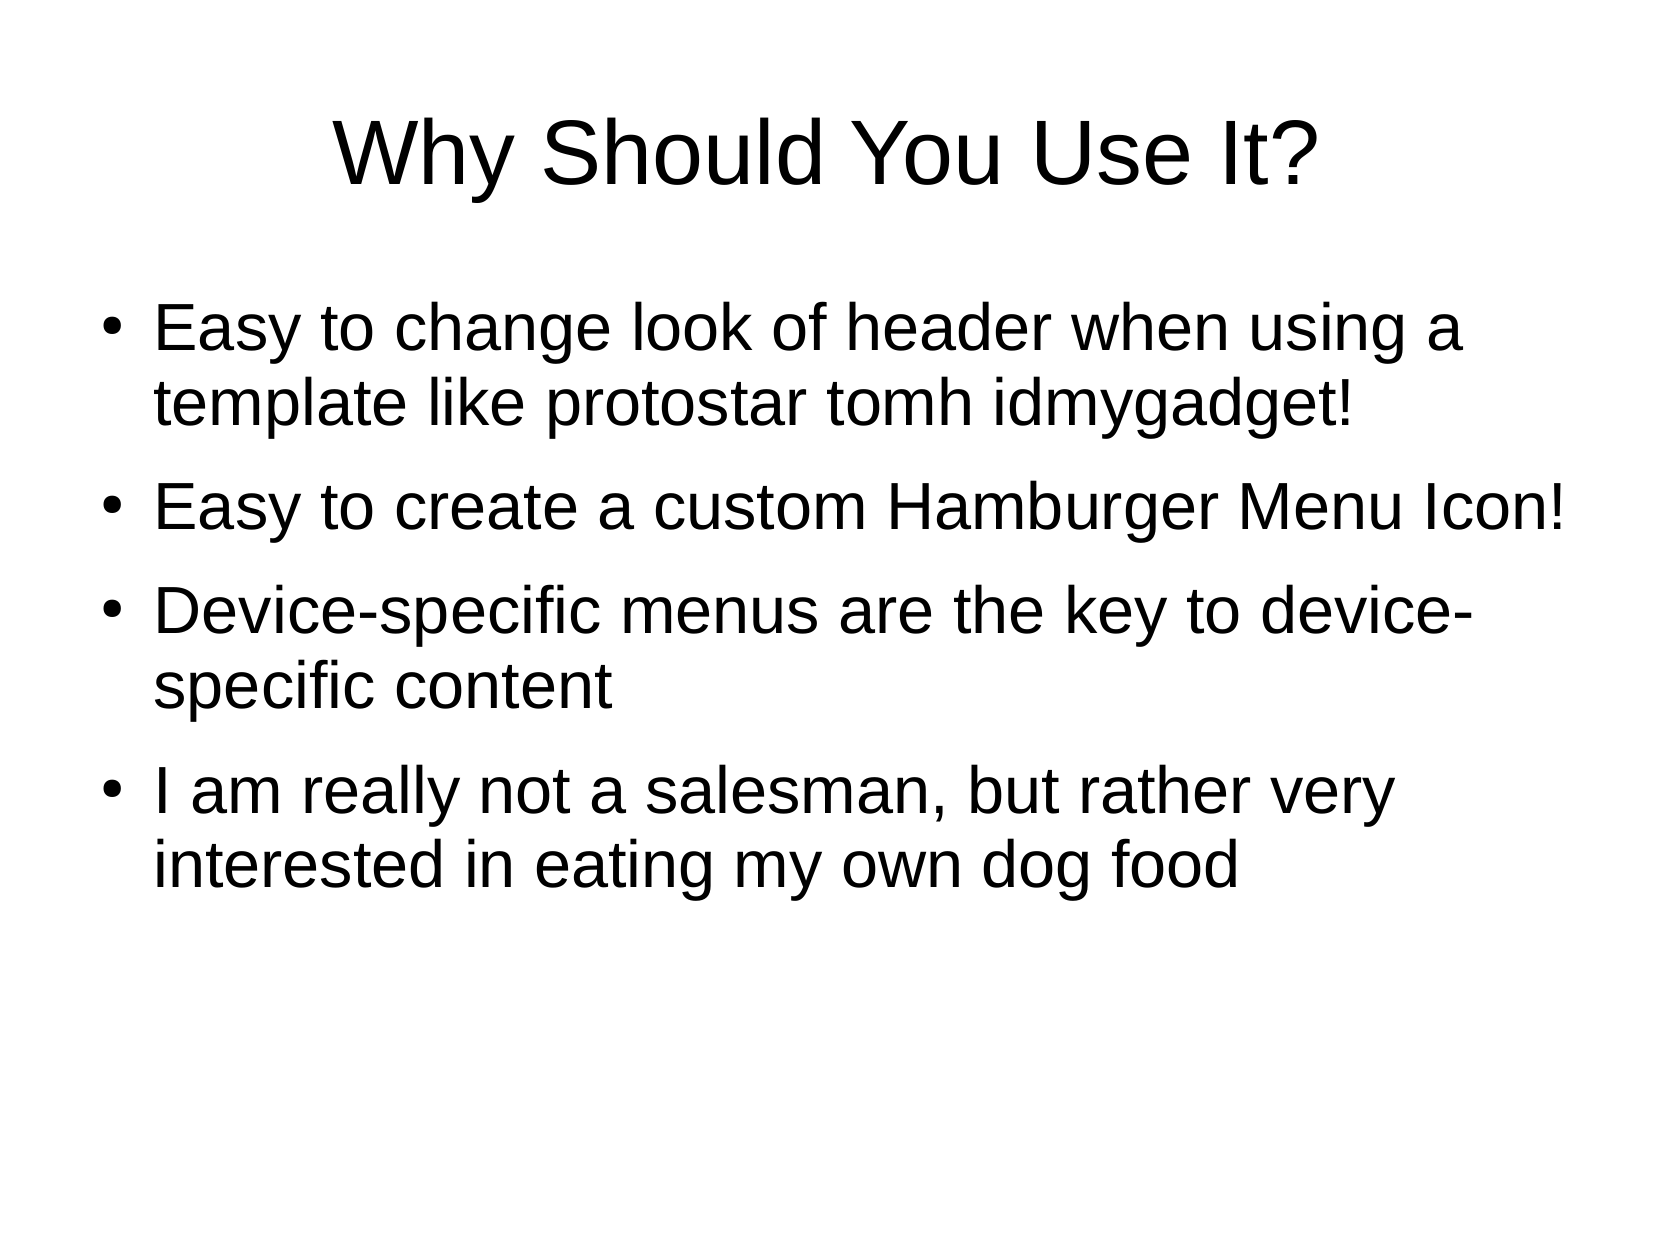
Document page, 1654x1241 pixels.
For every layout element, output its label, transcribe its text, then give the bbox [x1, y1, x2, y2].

list Easy to change look of header when using a template like protostar tomh idmygadget! Easy to create a custom Hamburger Menu Icon! Device-specific menus are the key to device-specific content I am really not a salesman, but rather very interested in eating my own dog food [82, 290, 1571, 1010]
title Why Should You Use It? [82, 49, 1571, 257]
